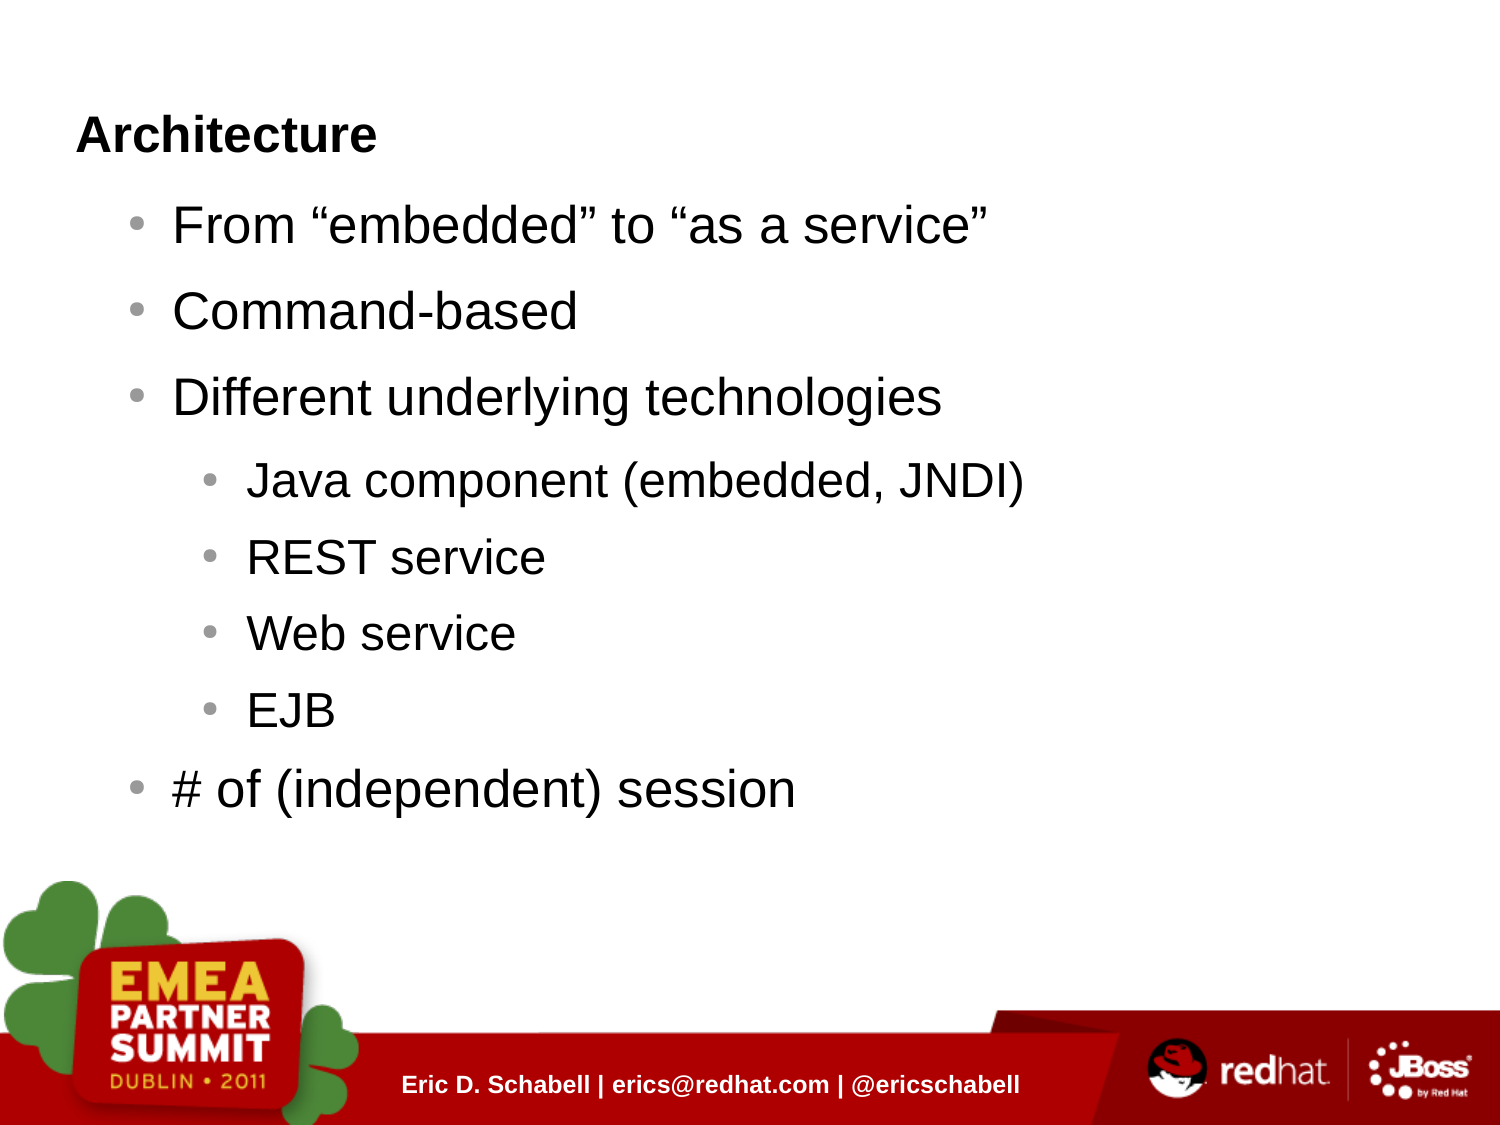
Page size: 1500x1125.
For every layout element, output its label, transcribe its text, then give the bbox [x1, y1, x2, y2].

list From “embedded” to “as a service” Command-based Different underlying technologies Java component (embedded, JNDI) REST service Web service EJB # of (independent) session [112, 195, 1388, 856]
picture [0, 881, 1500, 1125]
title Architecture [74, 50, 1425, 221]
